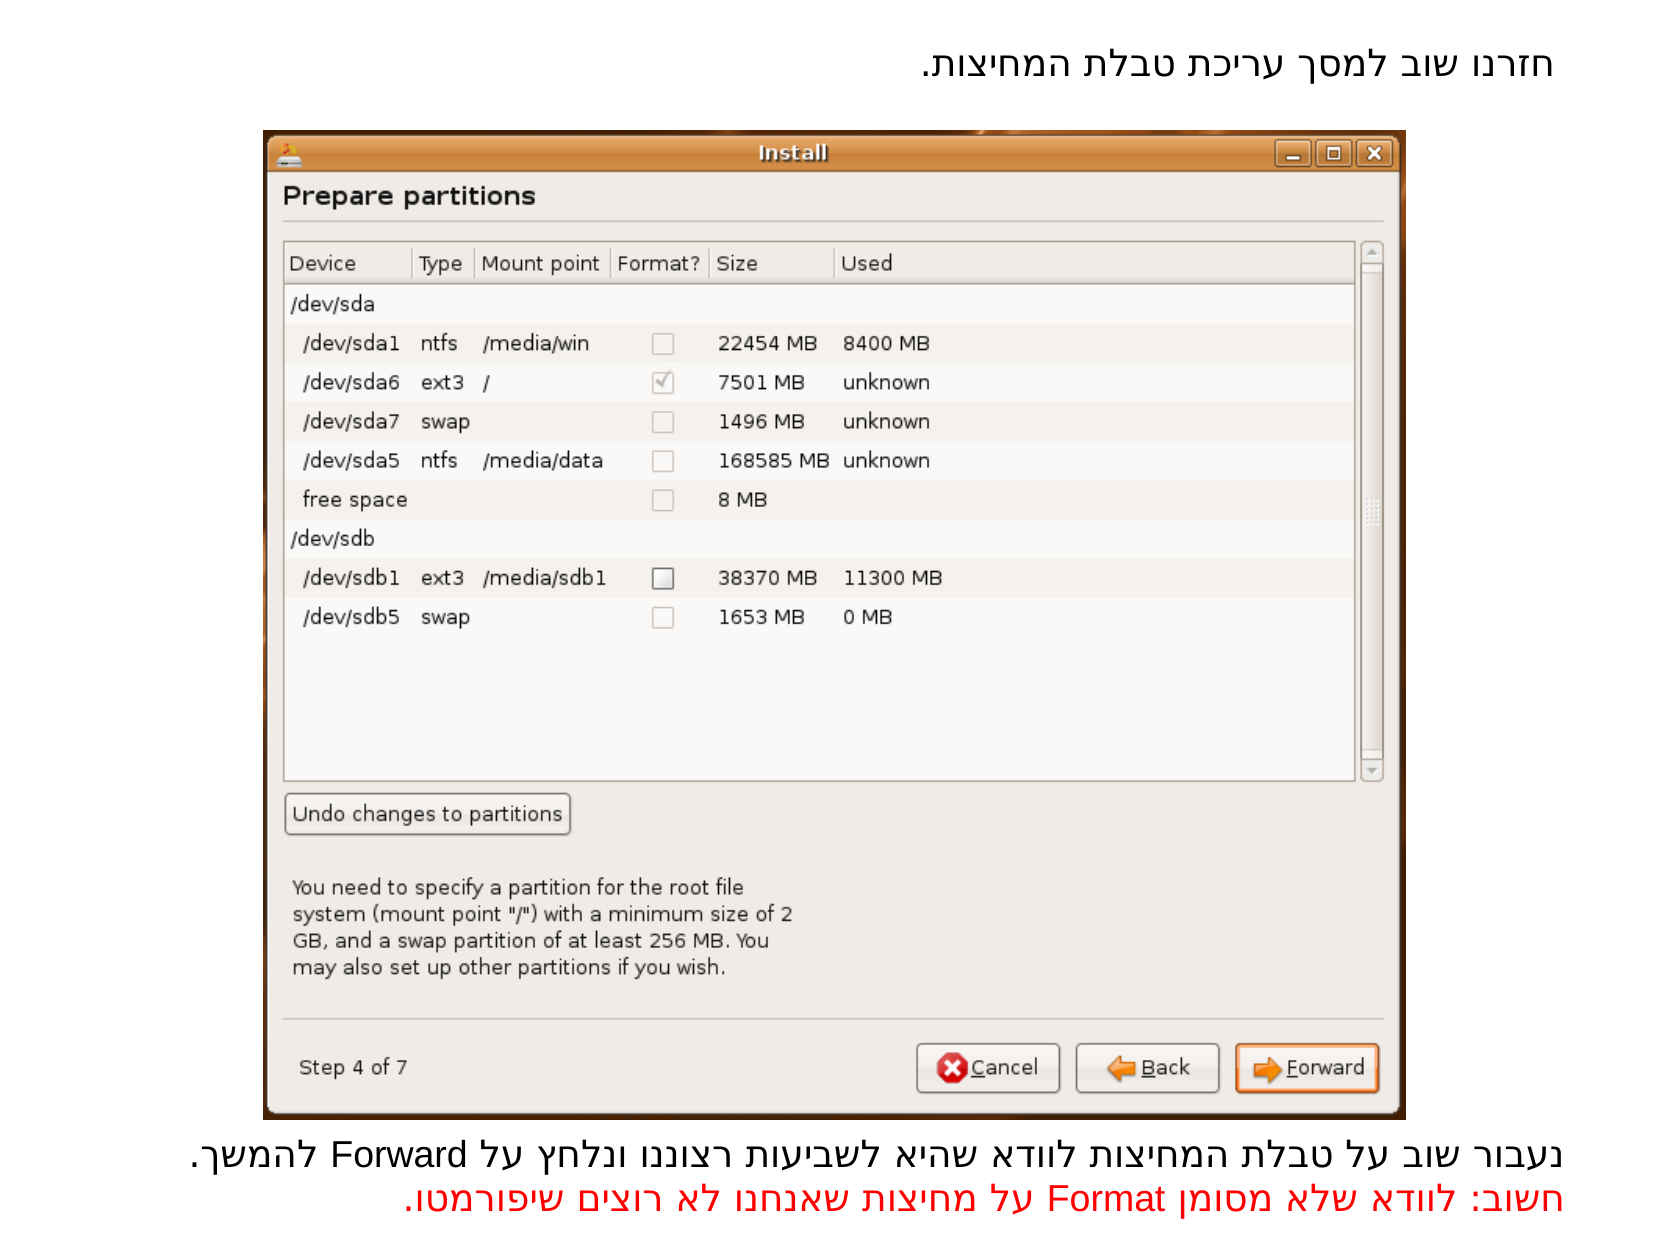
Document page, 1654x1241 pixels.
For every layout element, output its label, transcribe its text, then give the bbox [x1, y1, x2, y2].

text_box חזרנו שוב למסך עריכת טבלת המחיצות. [220, 34, 1571, 95]
picture [263, 130, 1406, 1120]
text_box נעבור שוב על טבלת המחיצות לוודא שהיא לשביעות רצוננו ונלחץ על Forward להמשך. חשוב: לוודא שלא מסומן Format על מחיצות שאנחנו לא רוצים שיפורמטו. [79, 1125, 1580, 1241]
